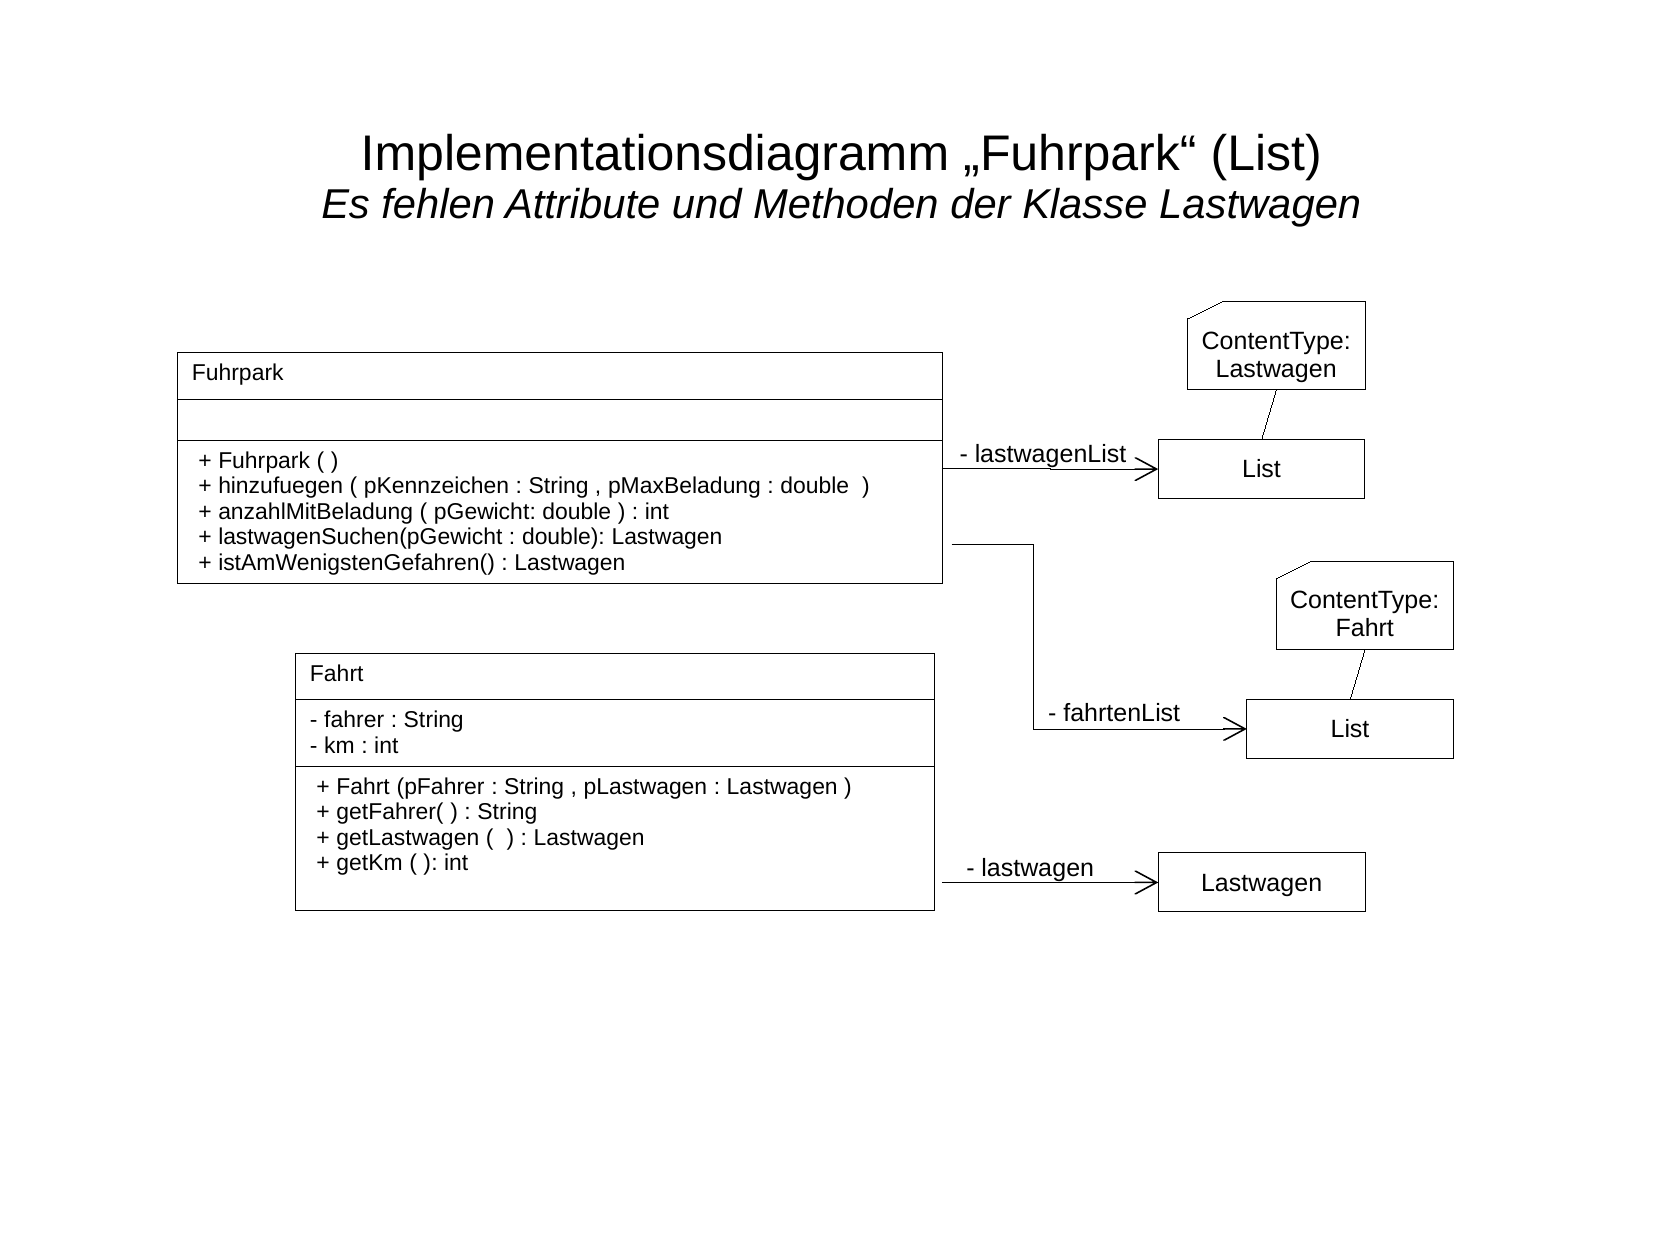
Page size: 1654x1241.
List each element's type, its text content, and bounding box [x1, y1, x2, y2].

table_cell + Fahrt (pFahrer : String , pLastwagen : Lastwagen ) + getFahrer( ) : String + getLastwagen ( ) : Lastwagen + getKm ( ): int [296, 767, 934, 910]
text_box ContentType: Lastwagen [1187, 301, 1366, 390]
text_box List [1182, 439, 1365, 499]
text_box ContentType: Fahrt [1276, 561, 1454, 650]
text_box List [1270, 699, 1454, 759]
table_cell + Fuhrpark ( ) + hinzufuegen ( pKennzeichen : String , pMaxBeladung : double ) + anzahlMitBeladung ( pGewicht: double ) : int + lastwagenSuchen(pGewicht : double): Lastwagen + istAmWenigstenGefahren() : Lastwagen [178, 441, 942, 583]
table_cell [178, 400, 942, 440]
text_box - lastwagen [951, 846, 1188, 945]
text_box Lastwagen [1188, 852, 1366, 912]
text_box - fahrtenList [1033, 690, 1270, 790]
text_box - lastwagenList [944, 432, 1182, 532]
table_header Fahrt [296, 654, 934, 699]
table_header Fuhrpark [178, 353, 942, 399]
table_cell - fahrer : String - km : int [296, 700, 934, 766]
text_box Implementationsdiagramm „Fuhrpark“ (List) Es fehlen Attribute und Methoden der Klasse Lastwagen [236, 118, 1447, 236]
